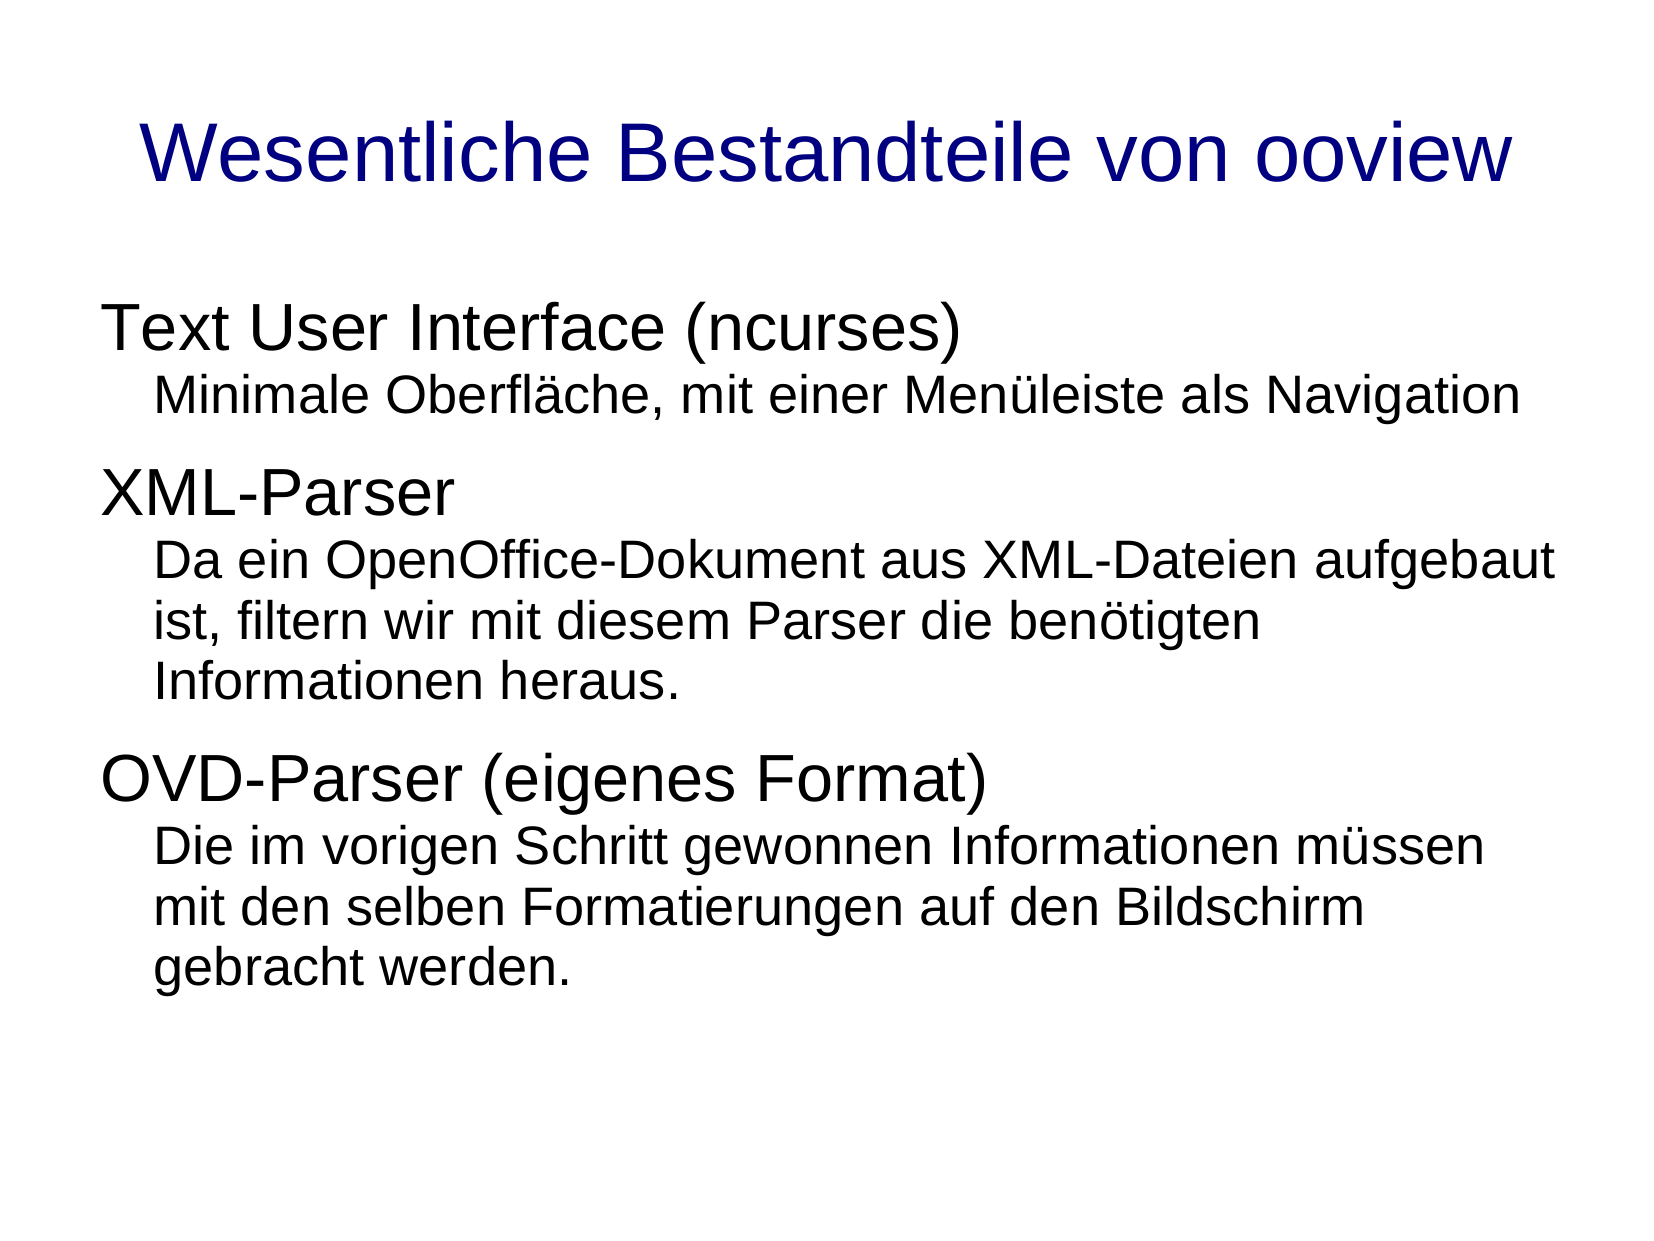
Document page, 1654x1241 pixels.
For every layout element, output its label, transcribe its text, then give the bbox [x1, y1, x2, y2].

title Wesentliche Bestandteile von ooview [82, 49, 1571, 257]
list Text User Interface (ncurses) Minimale Oberfläche, mit einer Menüleiste als Navigation XML-Parser Da ein OpenOffice-Dokument aus XML-Dateien aufgebaut ist, filtern wir mit diesem Parser die benötigten Informationen heraus. OVD-Parser (eigenes Format) Die im vorigen Schritt gewonnen Informationen müssen mit den selben Formatierungen auf den Bildschirm gebracht werden. [82, 290, 1571, 1109]
